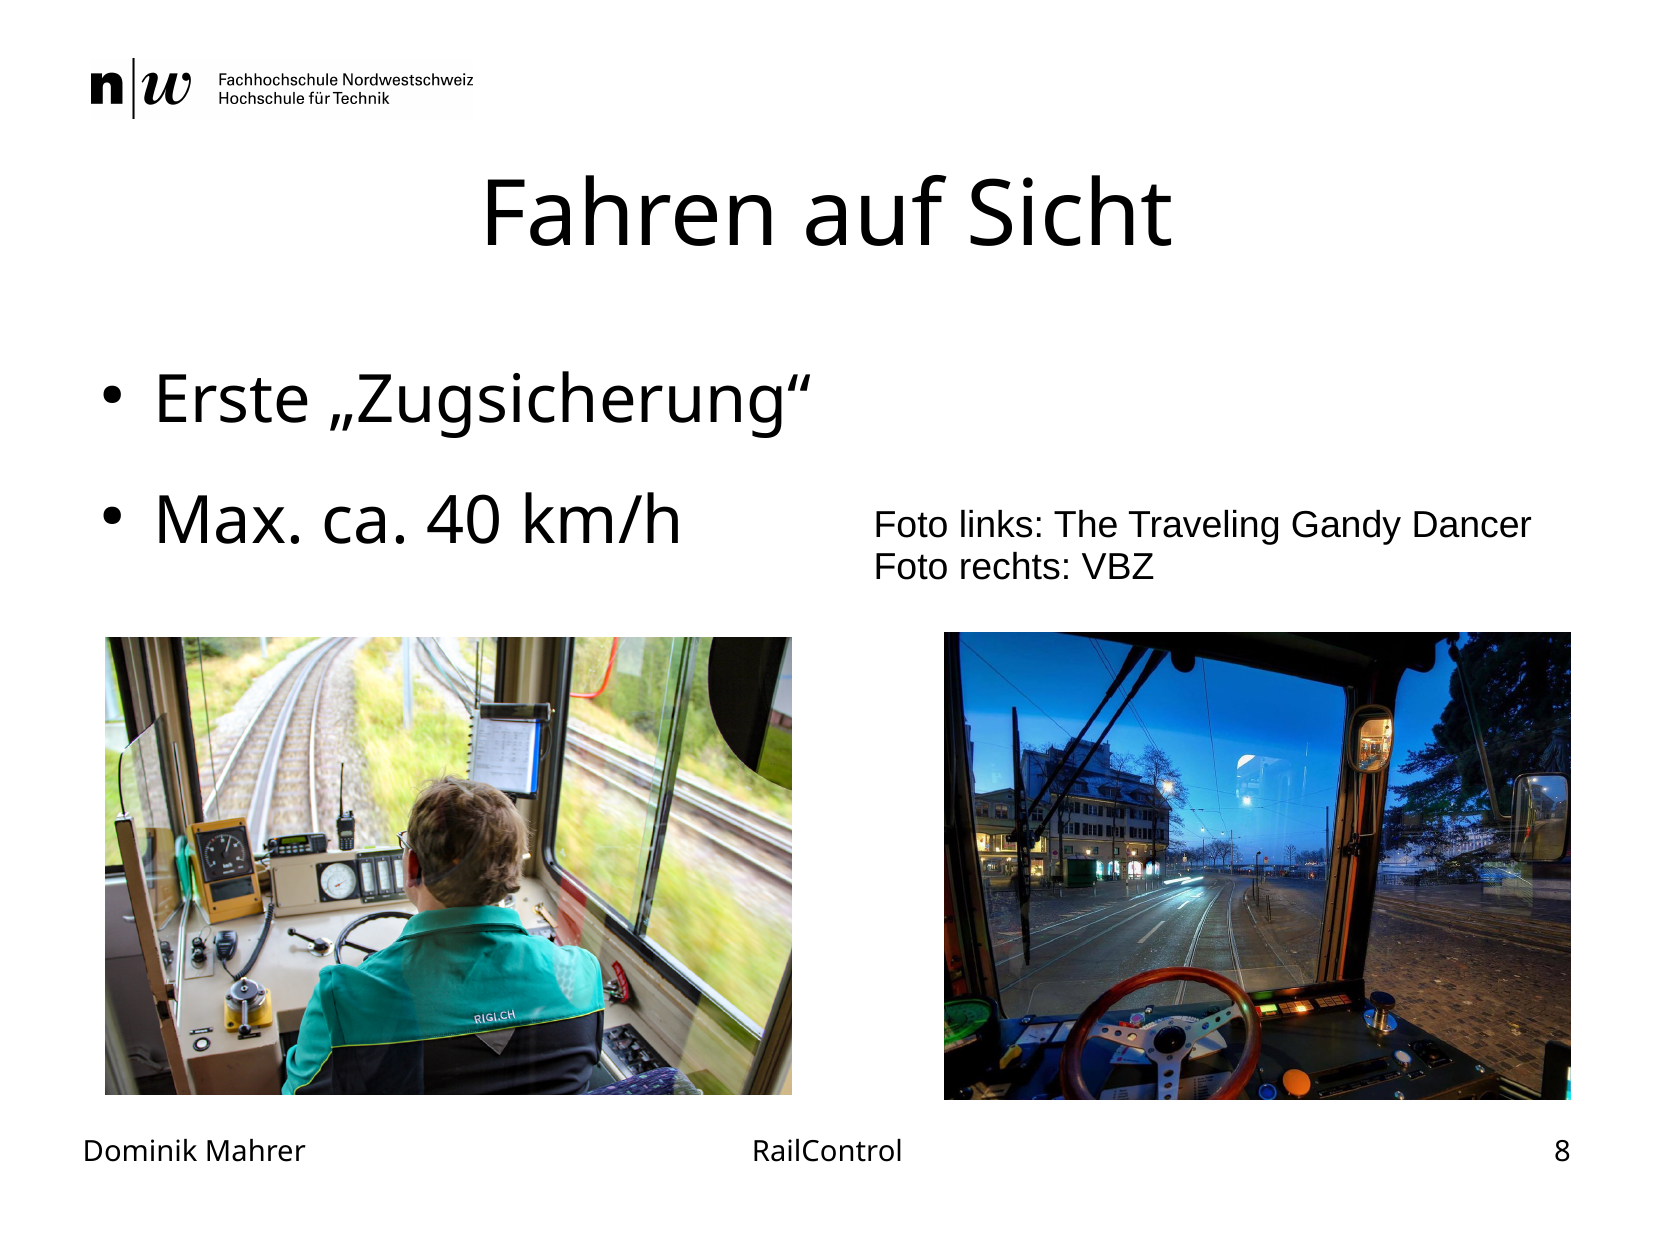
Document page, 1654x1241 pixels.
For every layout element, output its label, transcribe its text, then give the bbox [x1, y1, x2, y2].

picture [944, 632, 1571, 1100]
text_box Foto links: The Traveling Gandy Dancer Foto rechts: VBZ [858, 496, 1548, 595]
list Erste „Zugsicherung“ Max. ca. 40 km/h [82, 351, 1571, 1063]
picture [91, 58, 473, 119]
picture [105, 637, 792, 1095]
title Fahren auf Sicht [82, 153, 1571, 267]
